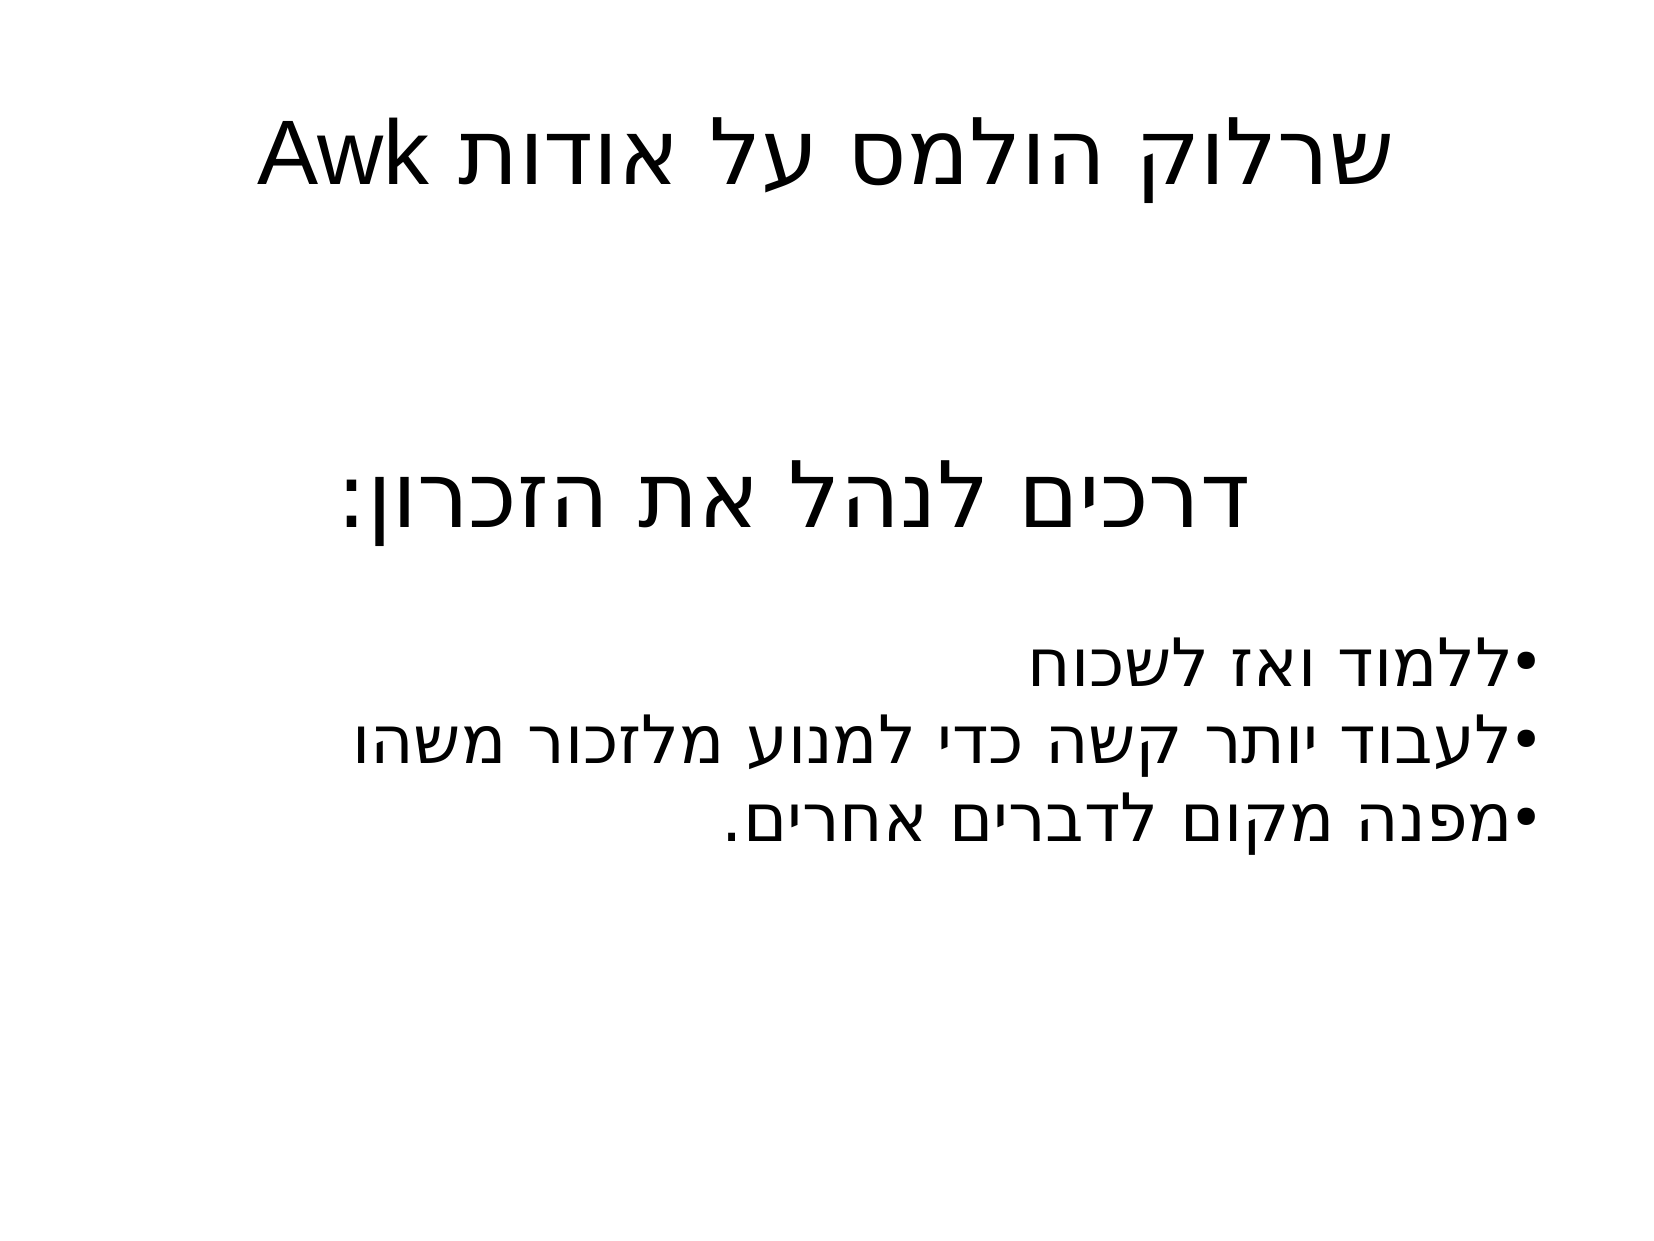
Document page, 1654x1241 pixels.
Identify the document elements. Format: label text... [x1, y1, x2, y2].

subtitle דרכים לנהל את הזכרון: ללמוד ואז לשכוח לעבוד יותר קשה כדי למנוע מלזכור משהו מפנה מקום לדברים אחרים. [82, 290, 1538, 1010]
title שרלוק הולמס על אודות Awk [82, 49, 1571, 257]
